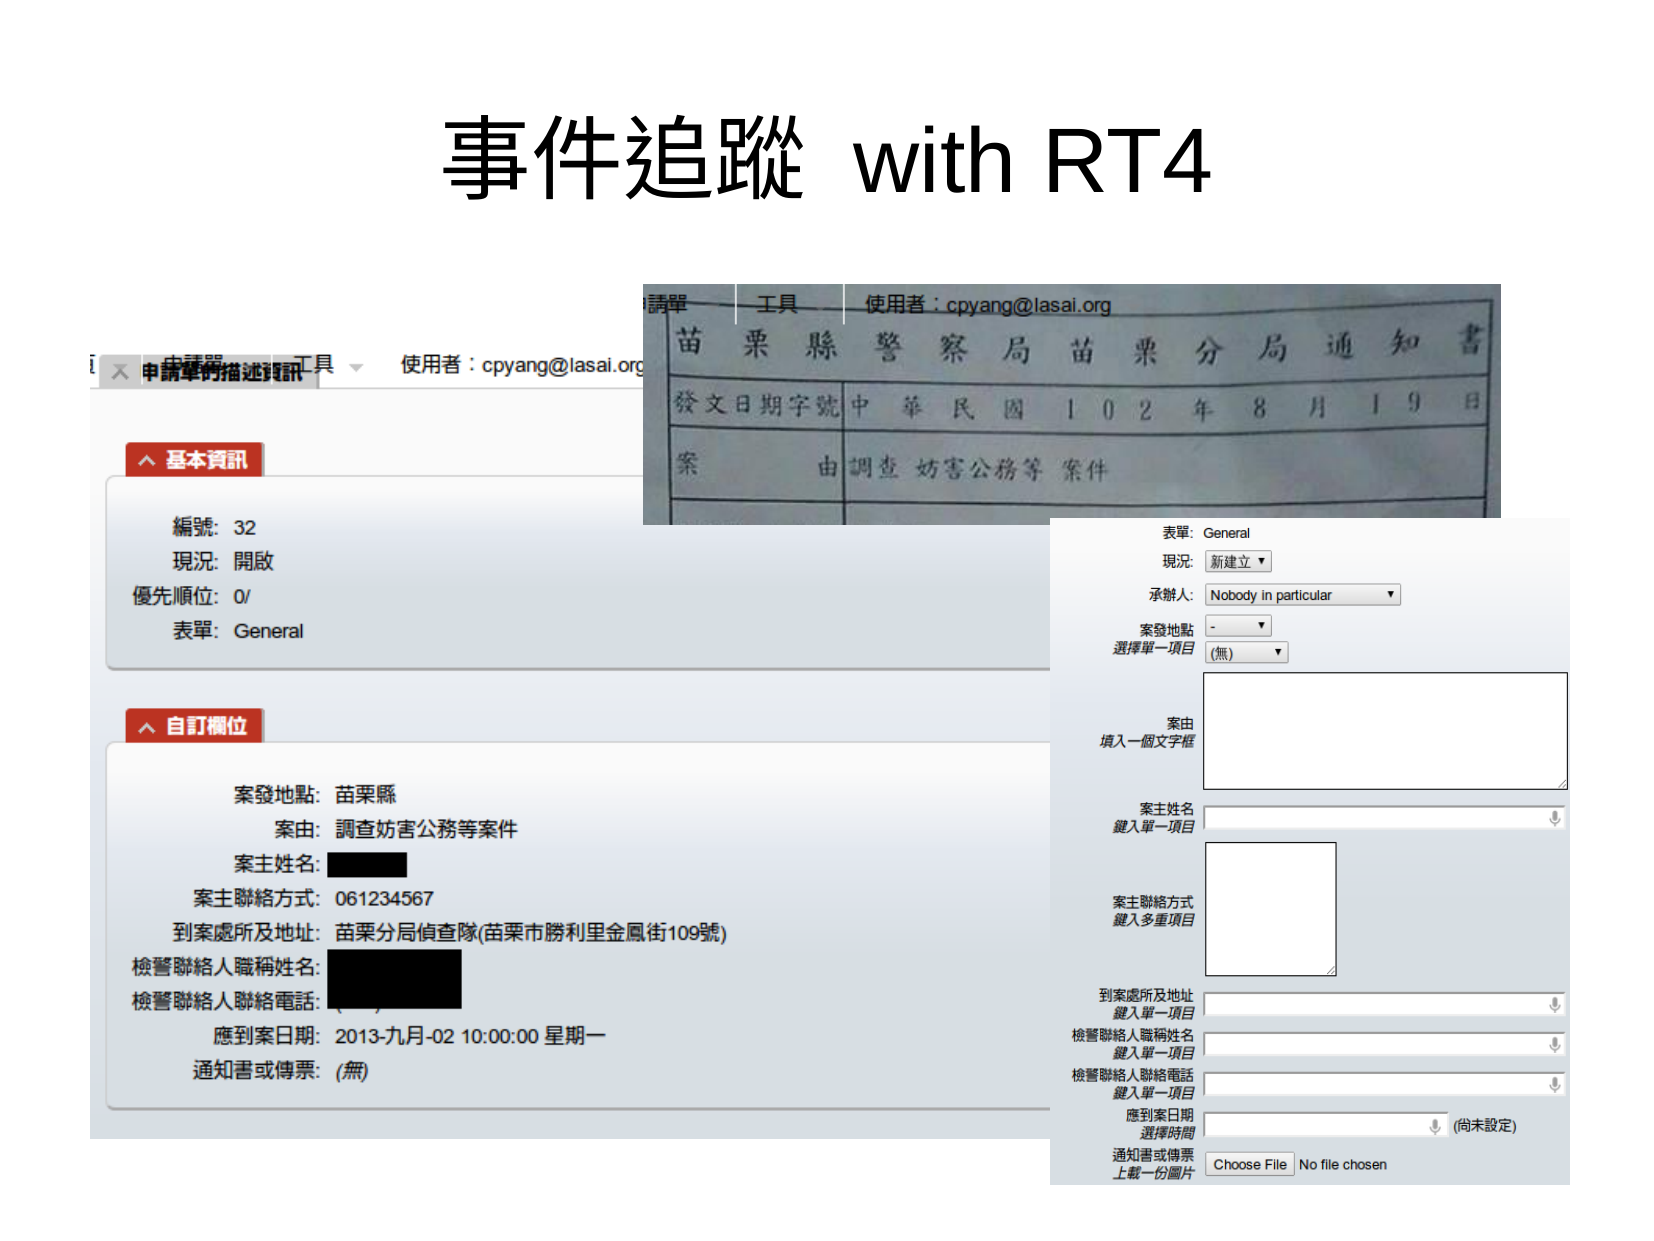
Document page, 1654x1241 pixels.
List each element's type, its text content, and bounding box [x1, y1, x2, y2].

title 事件追蹤 with RT4 [82, 49, 1571, 257]
picture [90, 284, 1570, 1186]
